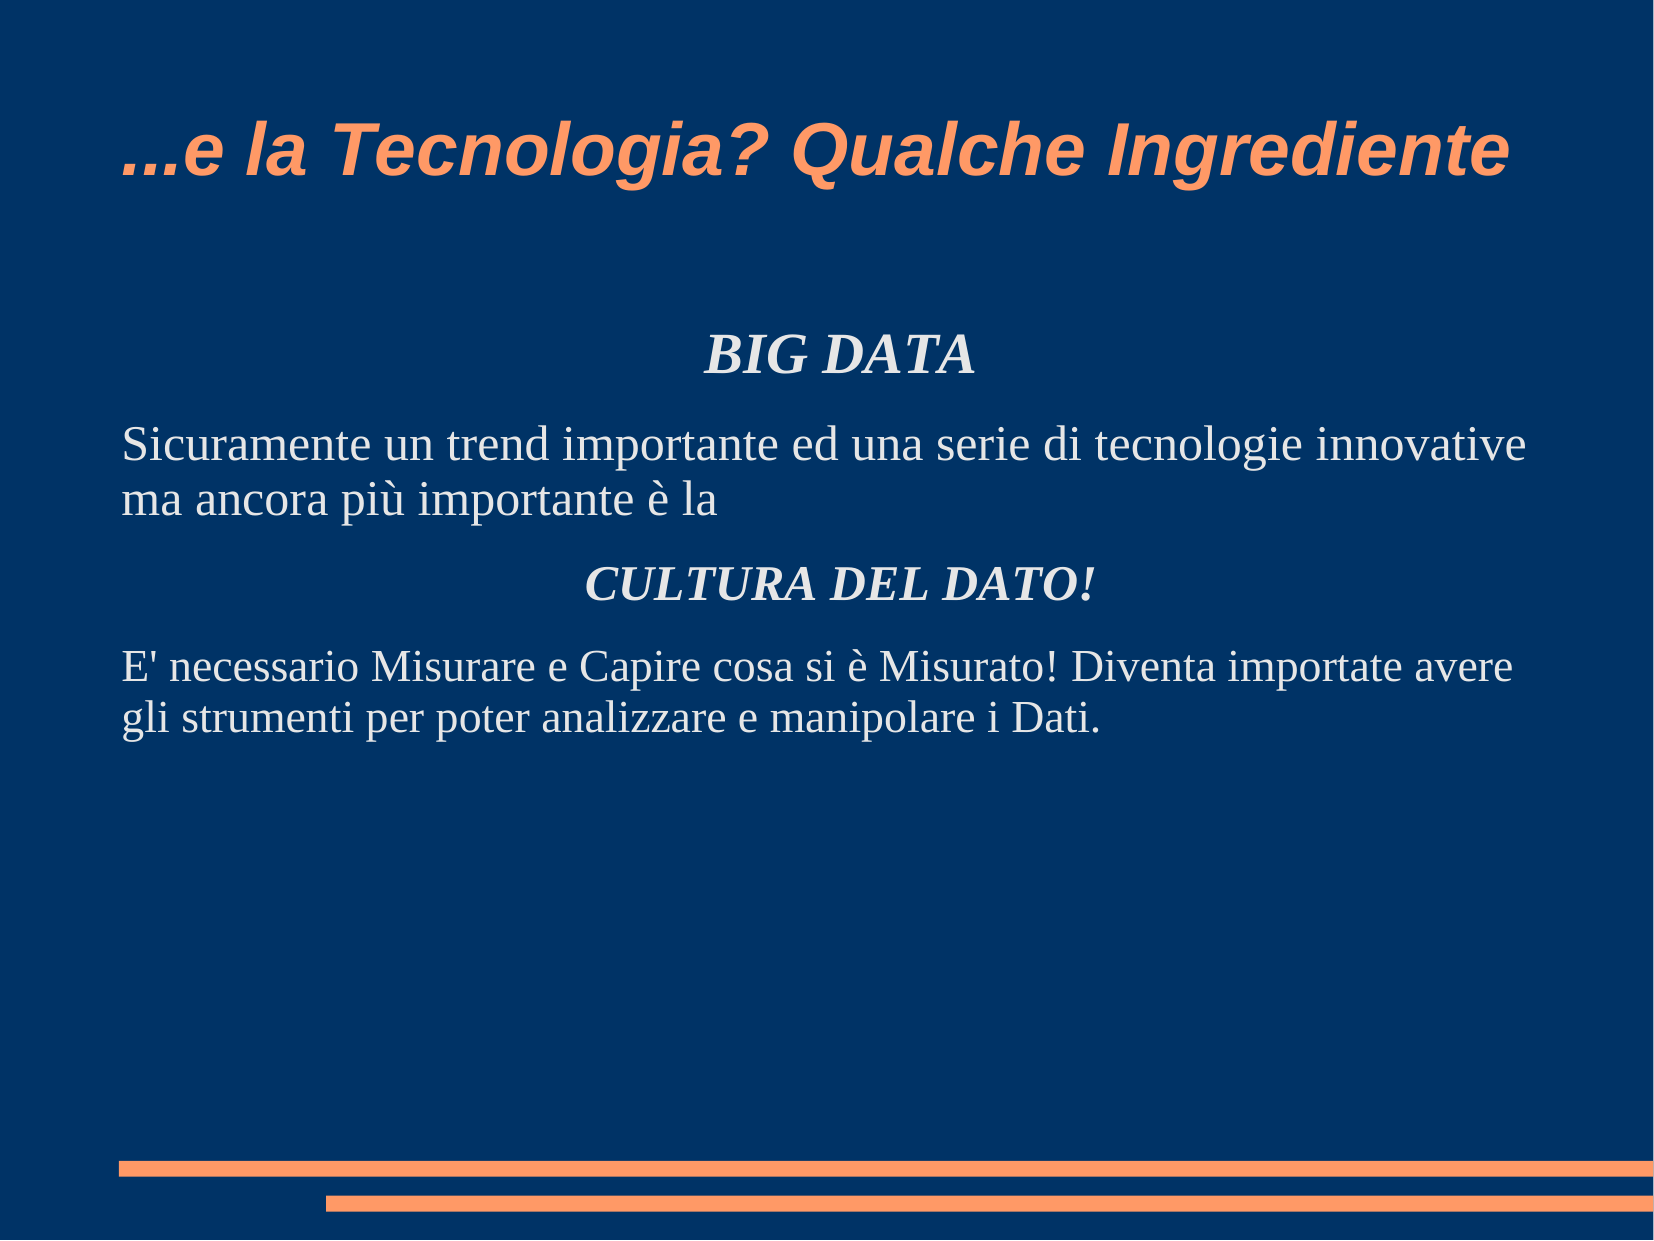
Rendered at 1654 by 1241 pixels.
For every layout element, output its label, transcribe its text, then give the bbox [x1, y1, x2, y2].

list BIG DATA Sicuramente un trend importante ed una serie di tecnologie innovative ma ancora più importante è la CULTURA DEL DATO! E' necessario Misurare e Capire cosa si è Misurato! Diventa importate avere gli strumenti per poter analizzare e manipolare i Dati. [121, 322, 1561, 1132]
title ...e la Tecnologia? Qualche Ingrediente [121, 46, 1534, 254]
